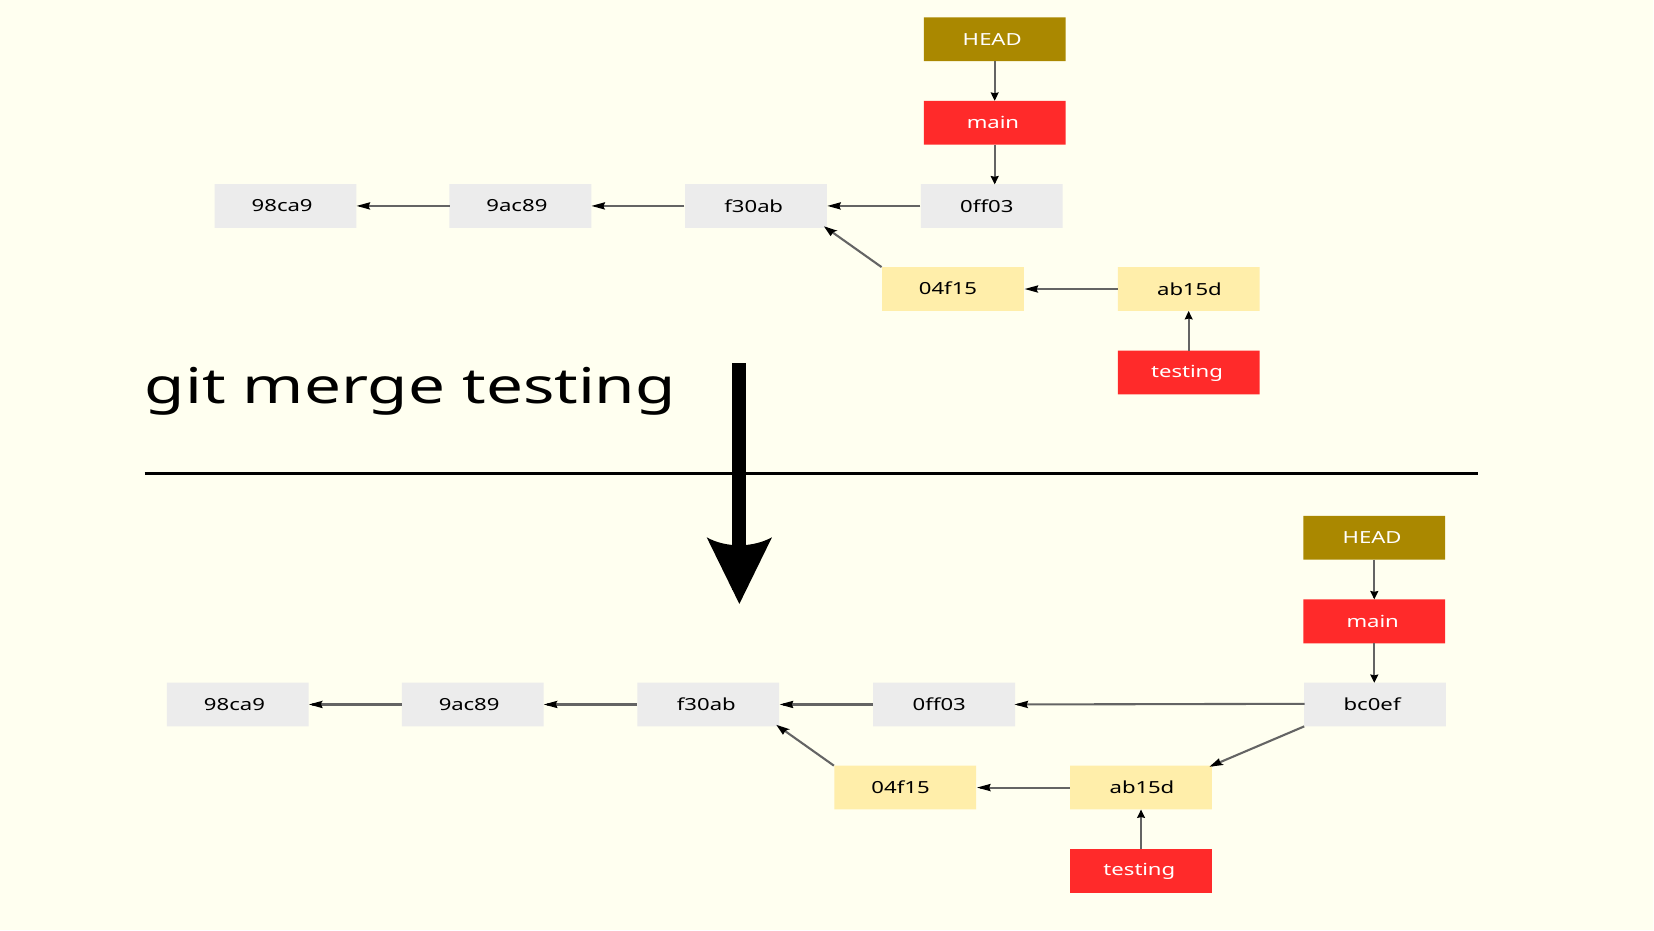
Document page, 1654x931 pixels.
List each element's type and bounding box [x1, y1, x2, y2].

picture [133, 9, 1489, 902]
